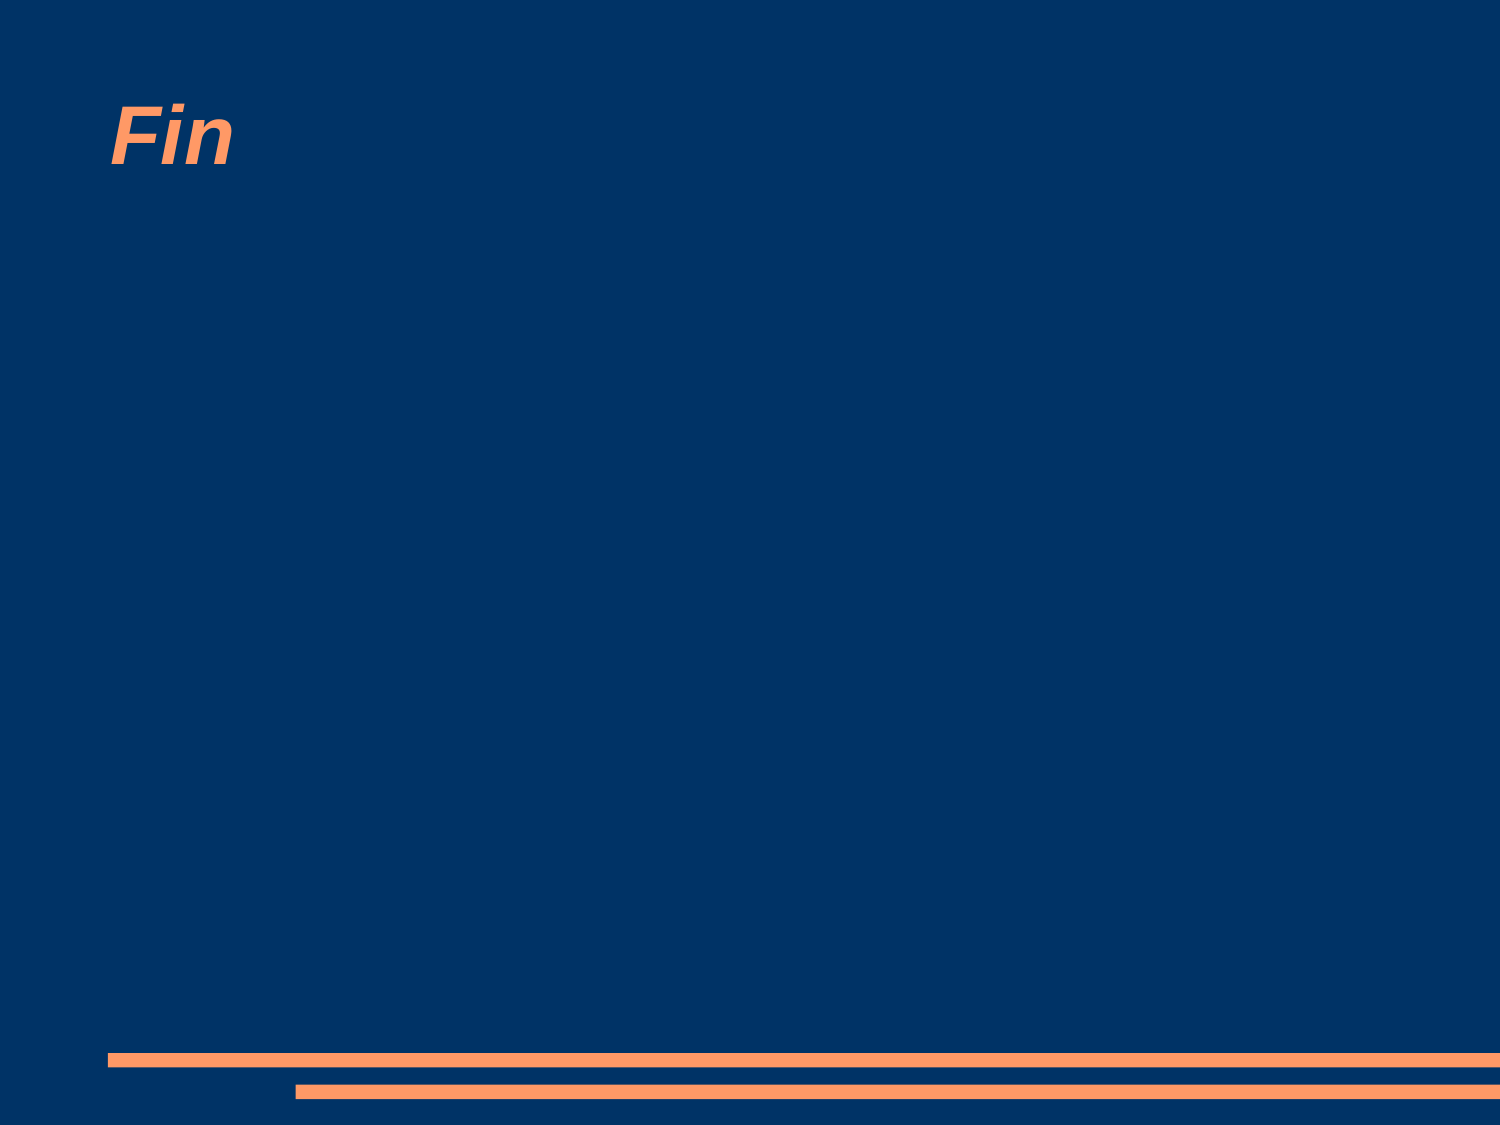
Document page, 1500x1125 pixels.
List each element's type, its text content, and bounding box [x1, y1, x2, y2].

title Fin [110, 49, 1392, 223]
